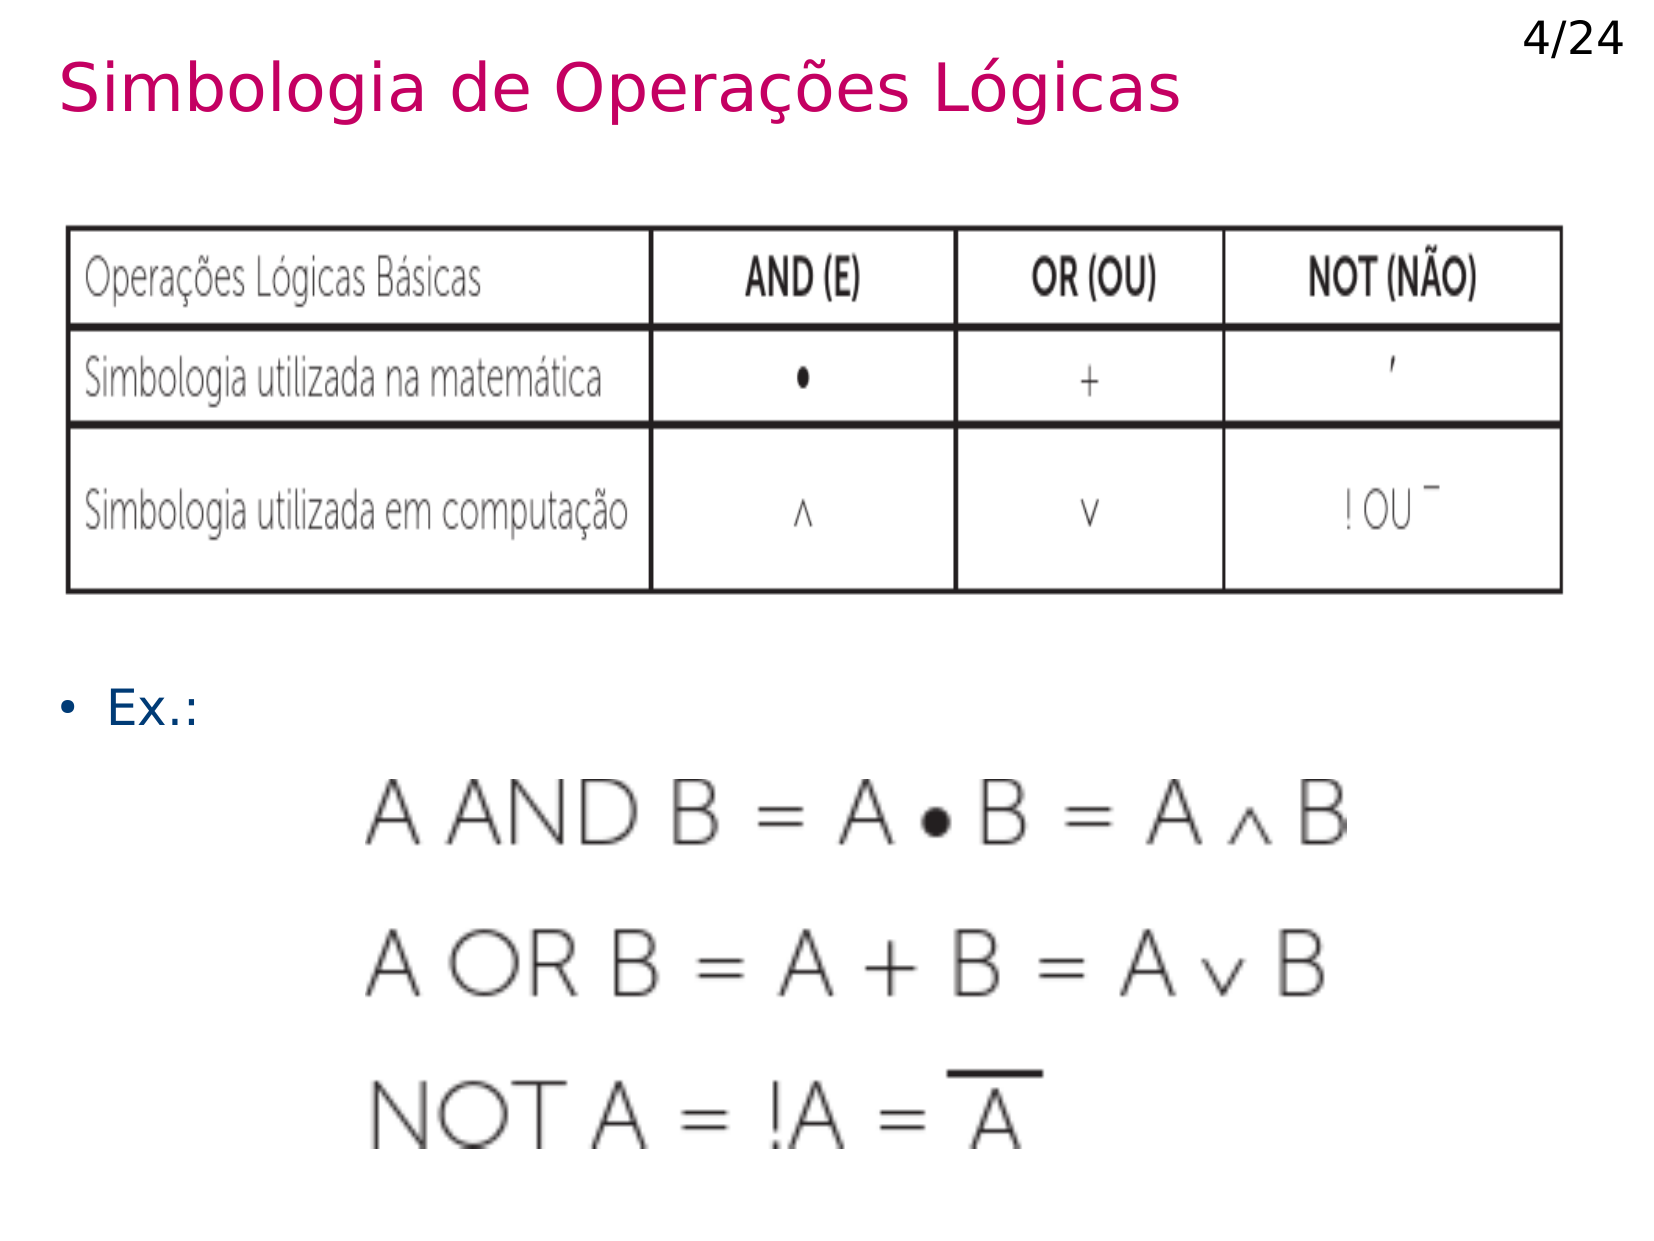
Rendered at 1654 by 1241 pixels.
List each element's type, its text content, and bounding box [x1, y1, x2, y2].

list Ex.: [59, 649, 1625, 1211]
picture [365, 779, 1347, 1149]
title Simbologia de Operações Lógicas [59, 29, 1625, 148]
picture [63, 221, 1571, 603]
